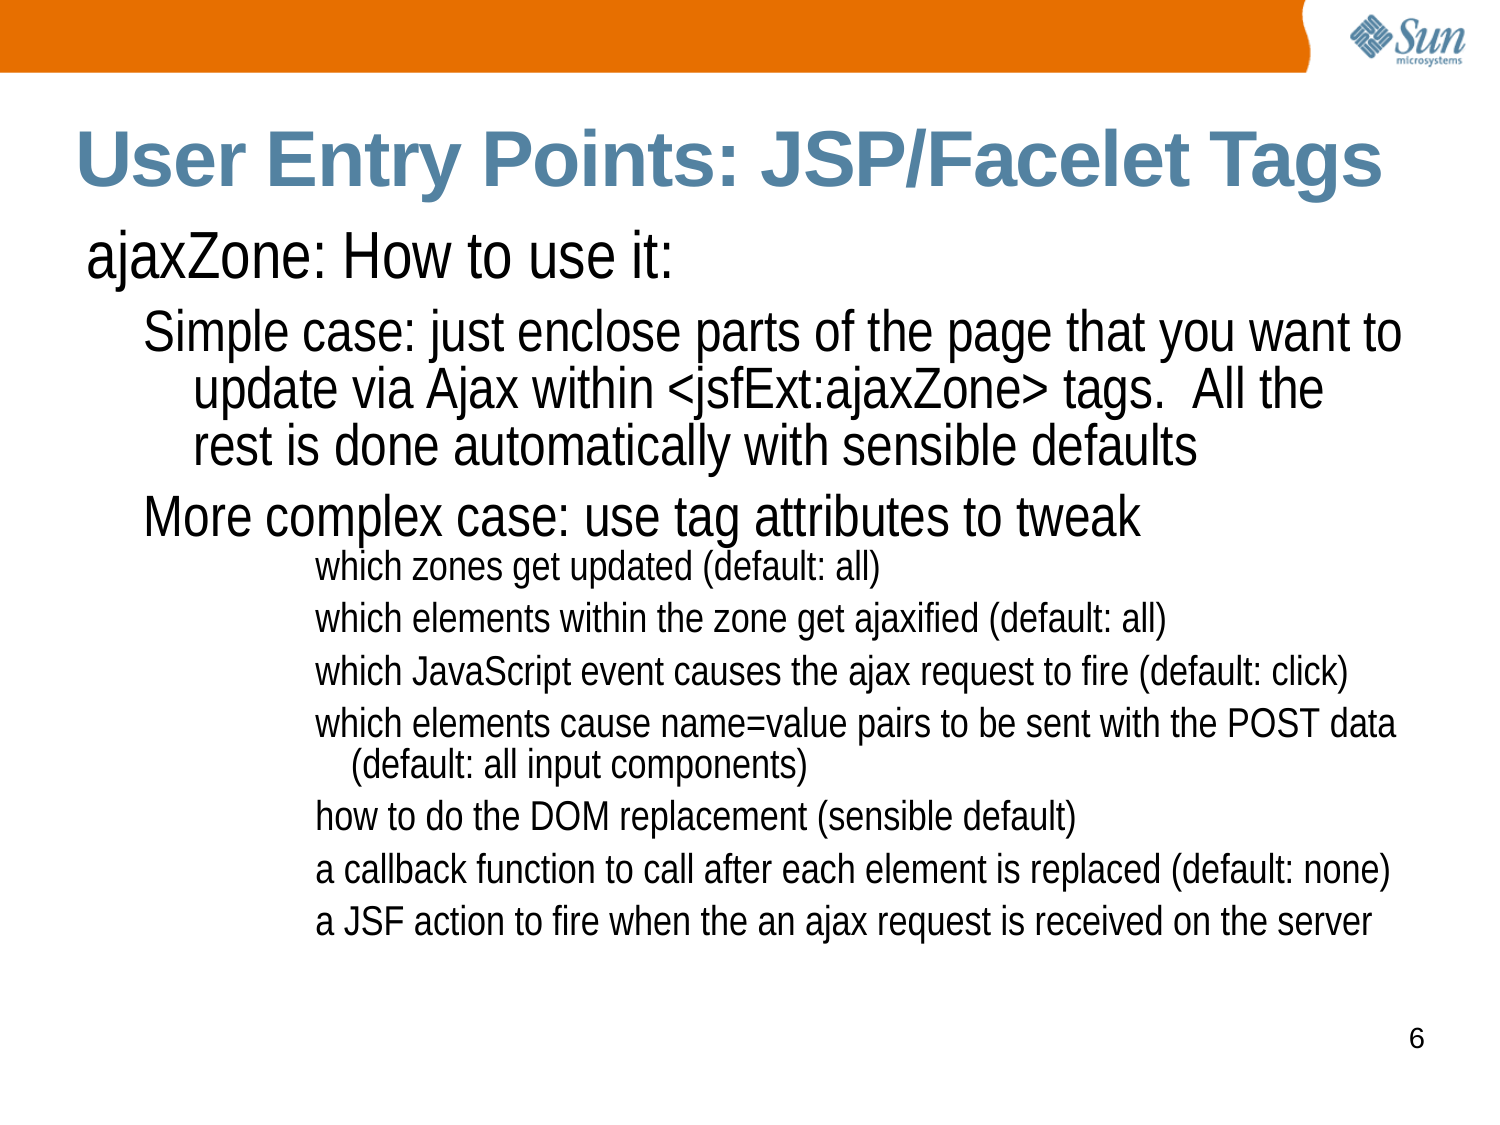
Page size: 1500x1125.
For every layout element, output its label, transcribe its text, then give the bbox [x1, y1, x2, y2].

list ajaxZone: How to use it: Simple case: just enclose parts of the page that you want to update via Ajax within <jsfExt:ajaxZone> tags. All the rest is done automatically with sensible defaults More complex case: use tag attributes to tweak which zones get updated (default: all) which elements within the zone get ajaxified (default: all) which JavaScript event causes the ajax request to fire (default: click) which elements cause name=value pairs to be sent with the POST data (default: all input components) how to do the DOM replacement (sensible default) a callback function to call after each element is replaced (default: none) a JSF action to fire when the an ajax request is received on the server [67, 226, 1405, 1040]
picture [0, 0, 1500, 75]
title User Entry Points: JSP/Facelet Tags [75, 122, 1438, 228]
